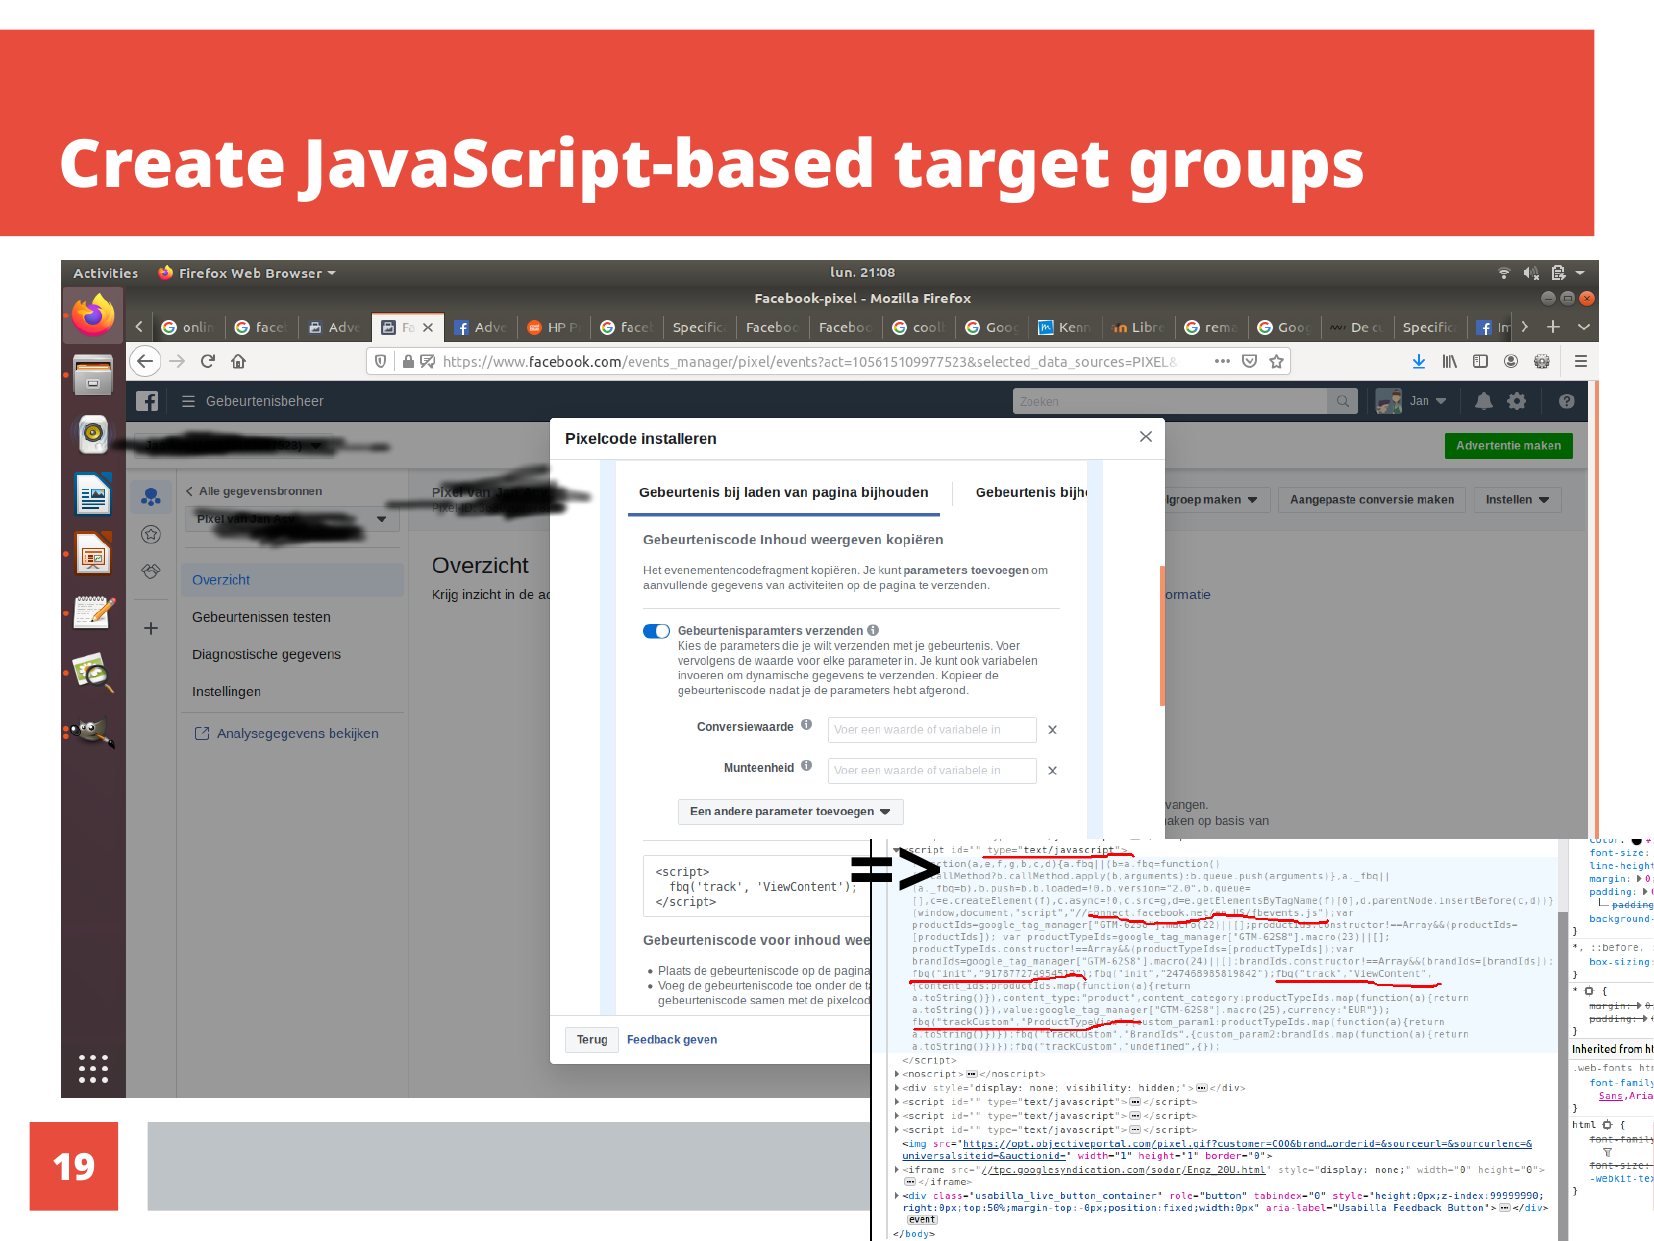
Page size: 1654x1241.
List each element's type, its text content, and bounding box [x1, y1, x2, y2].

text_box => [834, 803, 1143, 999]
picture [61, 260, 1654, 1241]
title Create JavaScript-based target groups [59, 59, 1595, 207]
